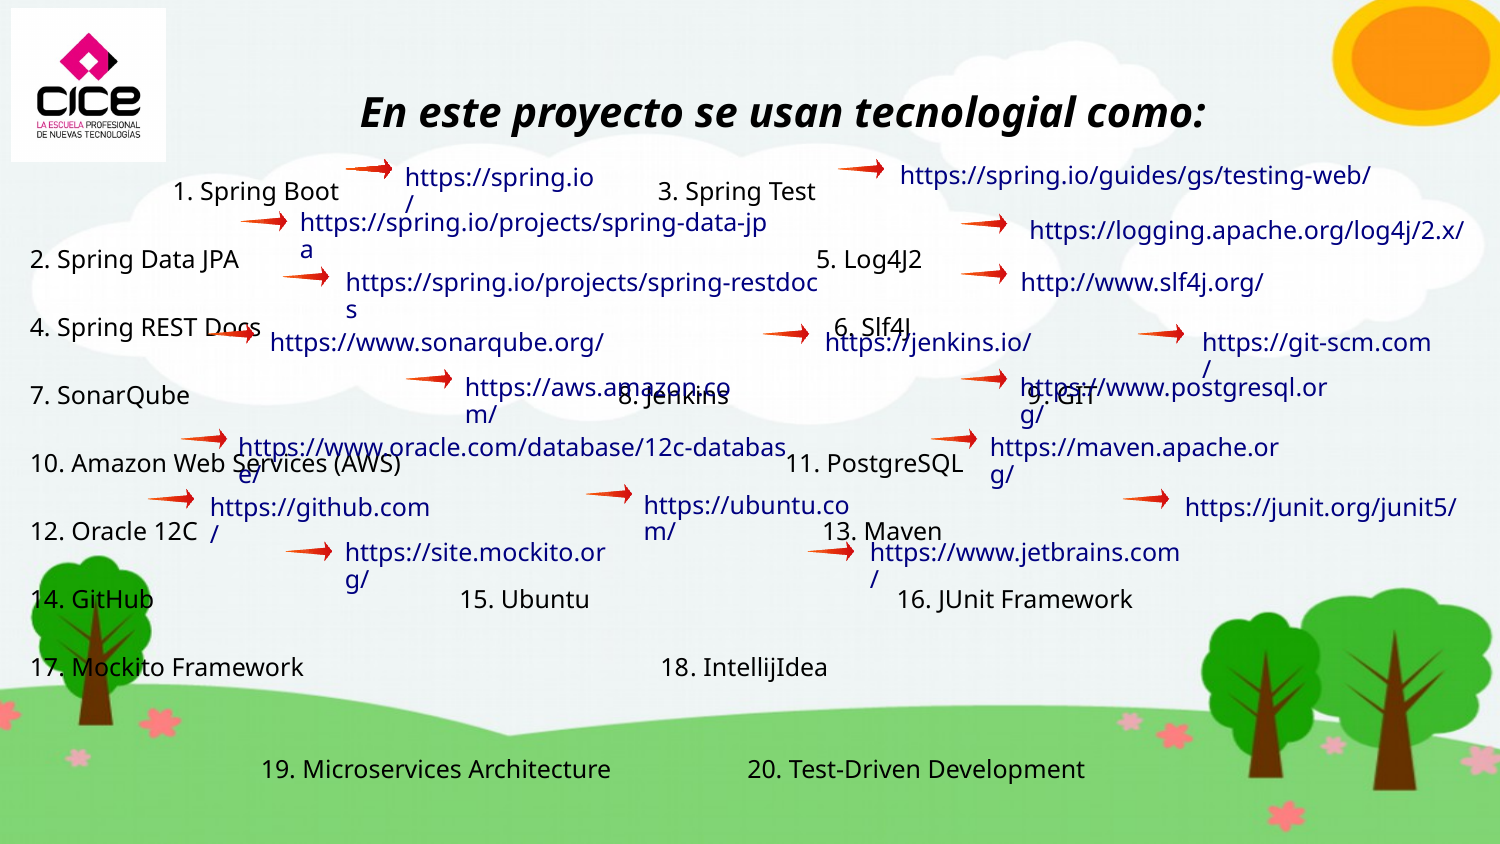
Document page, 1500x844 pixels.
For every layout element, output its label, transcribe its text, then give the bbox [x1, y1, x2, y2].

text_box https://logging.apache.org/log4j/2.x/ [1014, 205, 1483, 248]
text_box https://site.mockito.org/ [330, 527, 631, 571]
text_box https://spring.io/projects/spring-restdocs [330, 257, 839, 301]
text_box https://spring.io/guides/gs/testing-web/ [885, 150, 1394, 193]
text_box https://jenkins.io/ [810, 317, 1051, 361]
text_box https://maven.apache.org/ [975, 422, 1306, 466]
text_box https://aws.amazon.com/ [450, 362, 766, 406]
text_box https://junit.org/junit5/ [1170, 482, 1486, 526]
text_box https://www.sonarqube.org/ [255, 317, 623, 361]
text_box https://spring.io/projects/spring-data-jpa [285, 197, 791, 241]
text_box https://www.postgresql.org/ [1005, 362, 1355, 406]
text_box https://github.com/ [195, 482, 451, 526]
picture [0, 0, 1500, 844]
text_box En este proyecto se usan tecnologial como: 1. Spring Boot 3. Spring Test 2. Spring Data JPA 5. Log4J2 4. Spring REST Docs 6. Slf4J 7. SonarQube 8. Jenkins 9. GIT 10. Amazon Web Services (AWS) 11. PostgreSQL 12. Oracle 12C 13. Maven 14. GitHub 15. Ubuntu 16. JUnit Framework 17. Mockito Framework 18. IntellijIdea 19. Microservices Architecture 20. Test-Driven Development 21. Continuous Integration and Continuous Delivery (CI/CD) … [15, 75, 1486, 783]
text_box https://spring.io/ [390, 152, 616, 196]
text_box http://www.slf4j.org/ [1005, 257, 1291, 301]
text_box https://ubuntu.com/ [628, 480, 886, 523]
text_box https://www.oracle.com/database/12c-database/ [223, 422, 806, 466]
text_box https://www.jetbrains.com/ [855, 527, 1201, 571]
text_box https://git-scm.com/ [1187, 317, 1456, 361]
